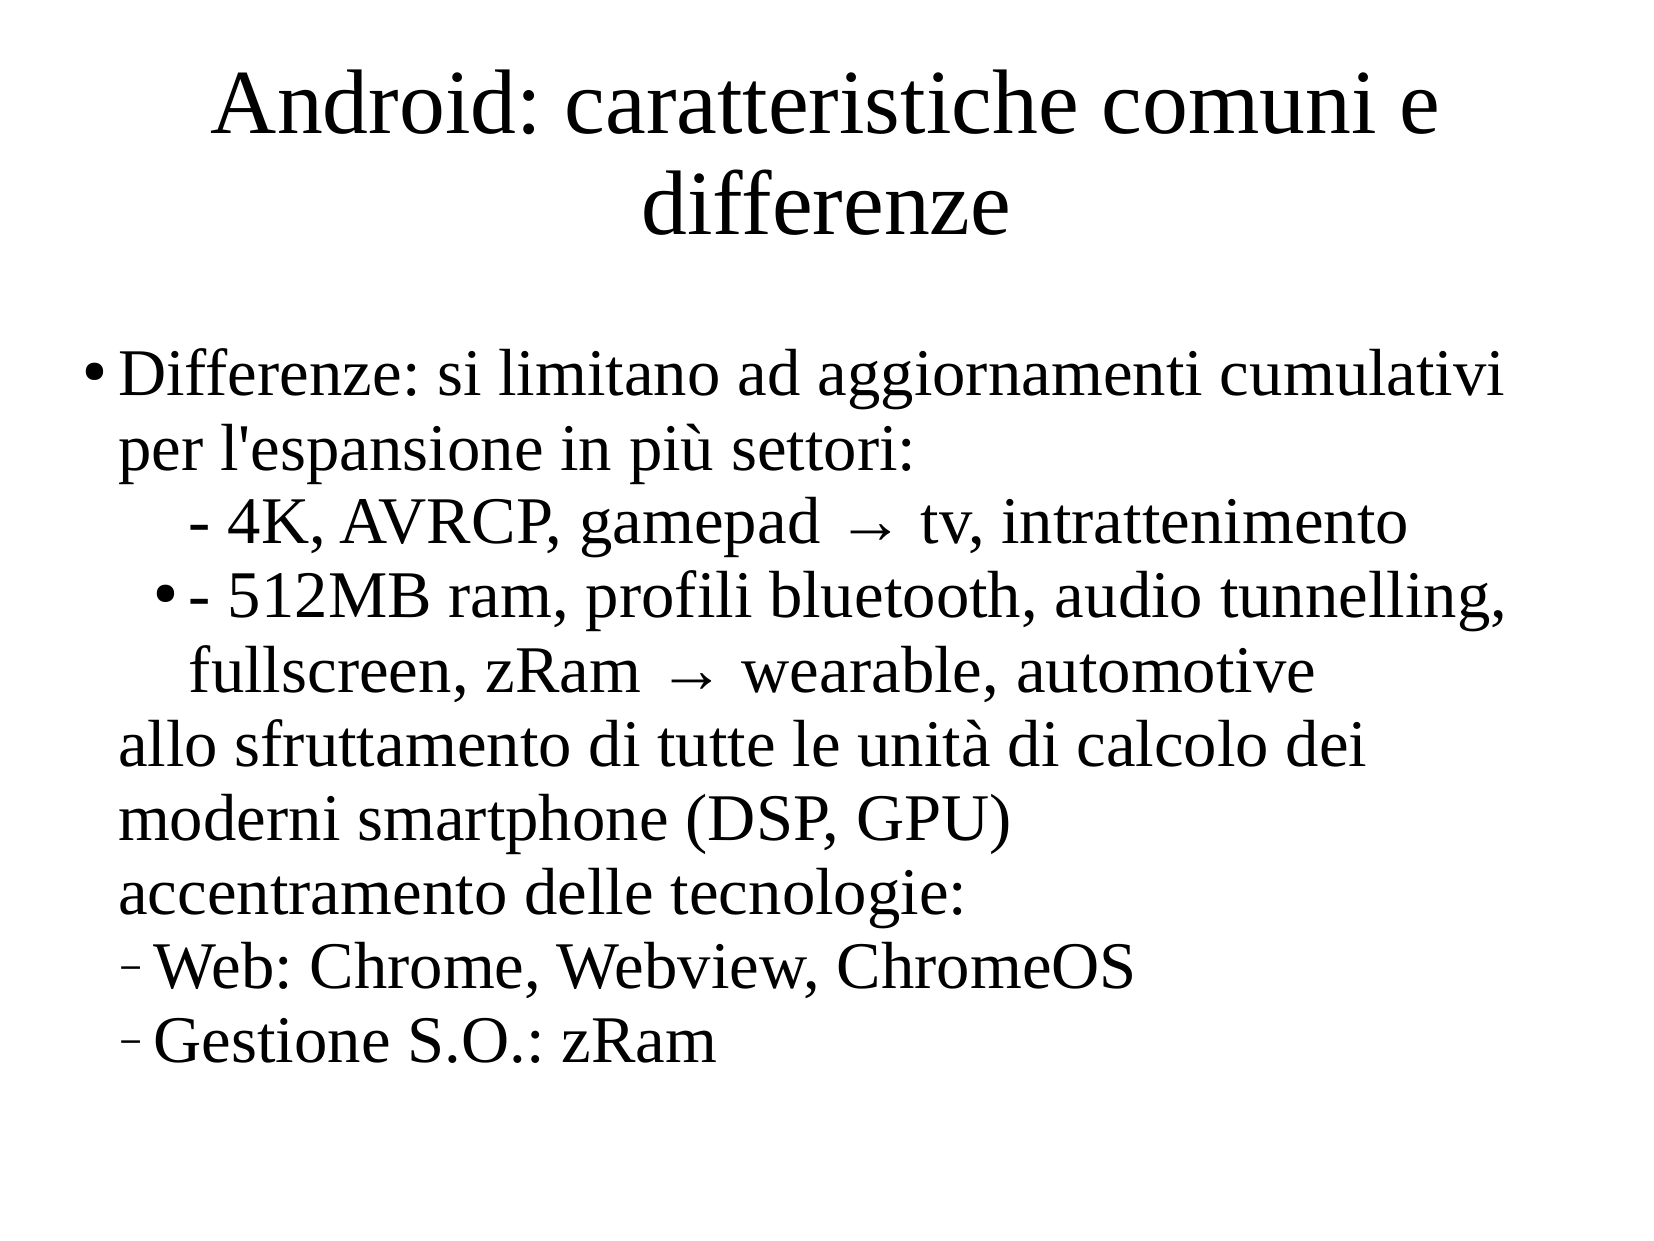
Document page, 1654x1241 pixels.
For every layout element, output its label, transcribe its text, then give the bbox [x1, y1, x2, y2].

subtitle Differenze: si limitano ad aggiornamenti cumulativi per l'espansione in più settori: - 4K, AVRCP, gamepad → tv, intrattenimento - 512MB ram, profili bluetooth, audio tunnelling, fullscreen, zRam → wearable, automotive allo sfruttamento di tutte le unità di calcolo dei moderni smartphone (DSP, GPU) accentramento delle tecnologie: Web: Chrome, Webview, ChromeOS Gestione S.O.: zRam [82, 336, 1571, 1077]
title Android: caratteristiche comuni e differenze [82, 49, 1571, 257]
